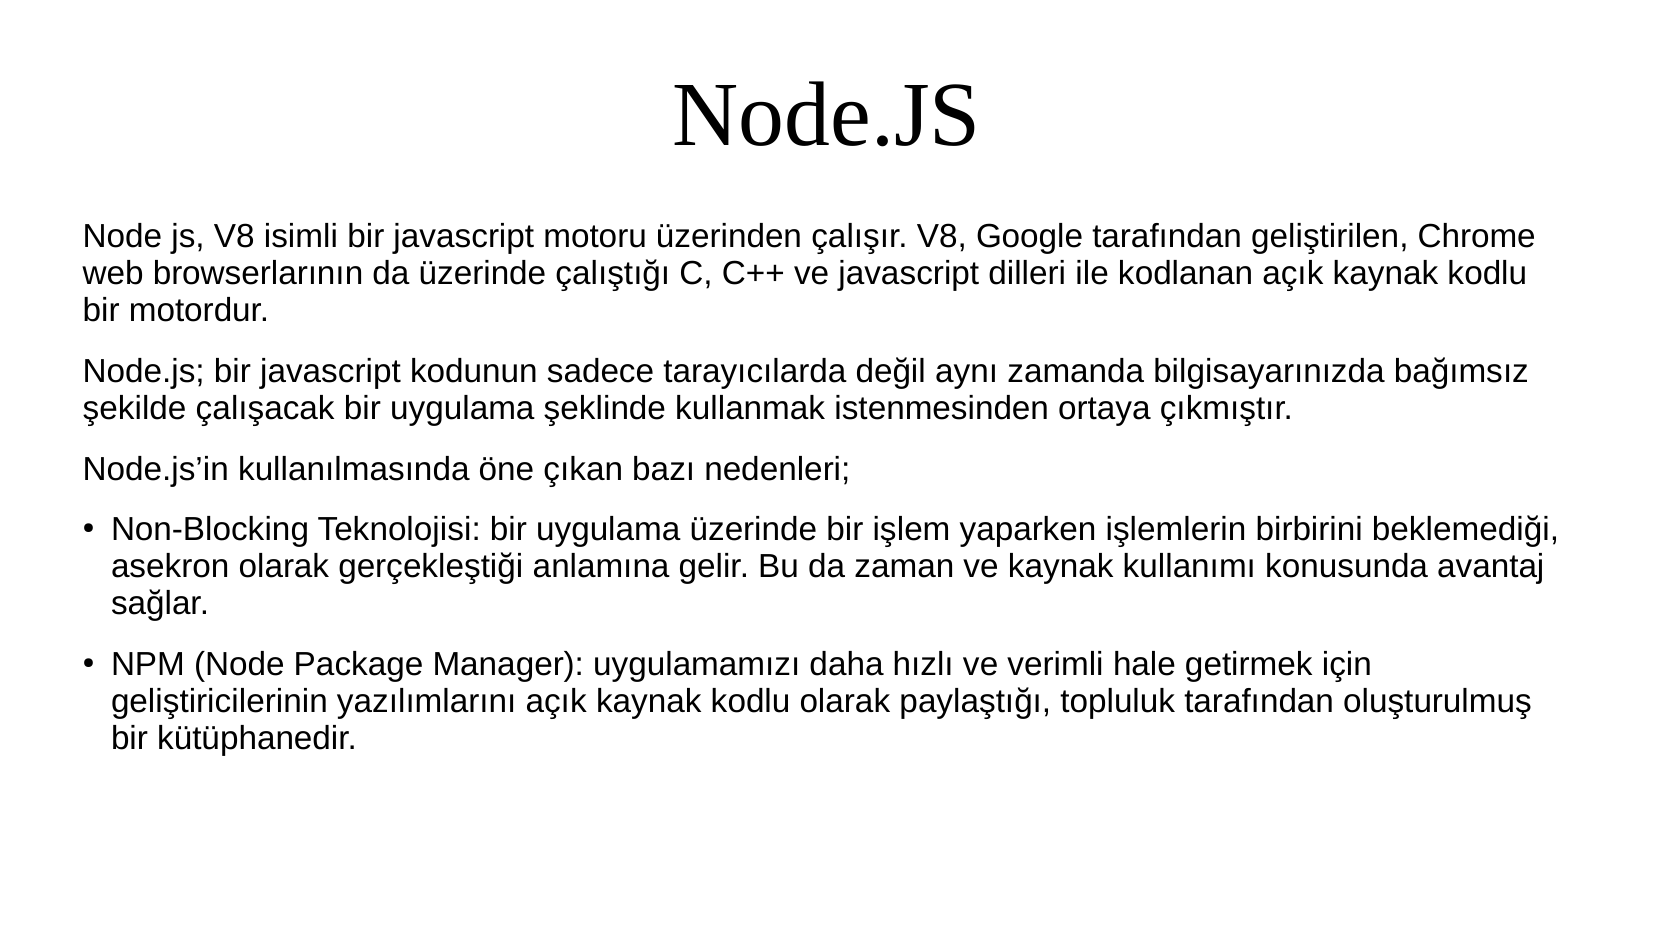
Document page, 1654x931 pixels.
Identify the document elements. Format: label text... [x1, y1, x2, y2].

title Node.JS [82, 37, 1571, 193]
list Node js, V8 isimli bir javascript motoru üzerinden çalışır. V8, Google tarafından geliştirilen, Chrome web browserlarının da üzerinde çalıştığı C, C++ ve javascript dilleri ile kodlanan açık kaynak kodlu bir motordur. Node.js; bir javascript kodunun sadece tarayıcılarda değil aynı zamanda bilgisayarınızda bağımsız şekilde çalışacak bir uygulama şeklinde kullanmak istenmesinden ortaya çıkmıştır. Node.js’in kullanılmasında öne çıkan bazı nedenleri; Non-Blocking Teknolojisi: bir uygulama üzerinde bir işlem yaparken işlemlerin birbirini beklemediği, asekron olarak gerçekleştiği anlamına gelir. Bu da zaman ve kaynak kullanımı konusunda avantaj sağlar. NPM (Node Package Manager): uygulamamızı daha hızlı ve verimli hale getirmek için geliştiricilerinin yazılımlarını açık kaynak kodlu olarak paylaştığı, topluluk tarafından oluşturulmuş bir kütüphanedir. [82, 217, 1571, 758]
